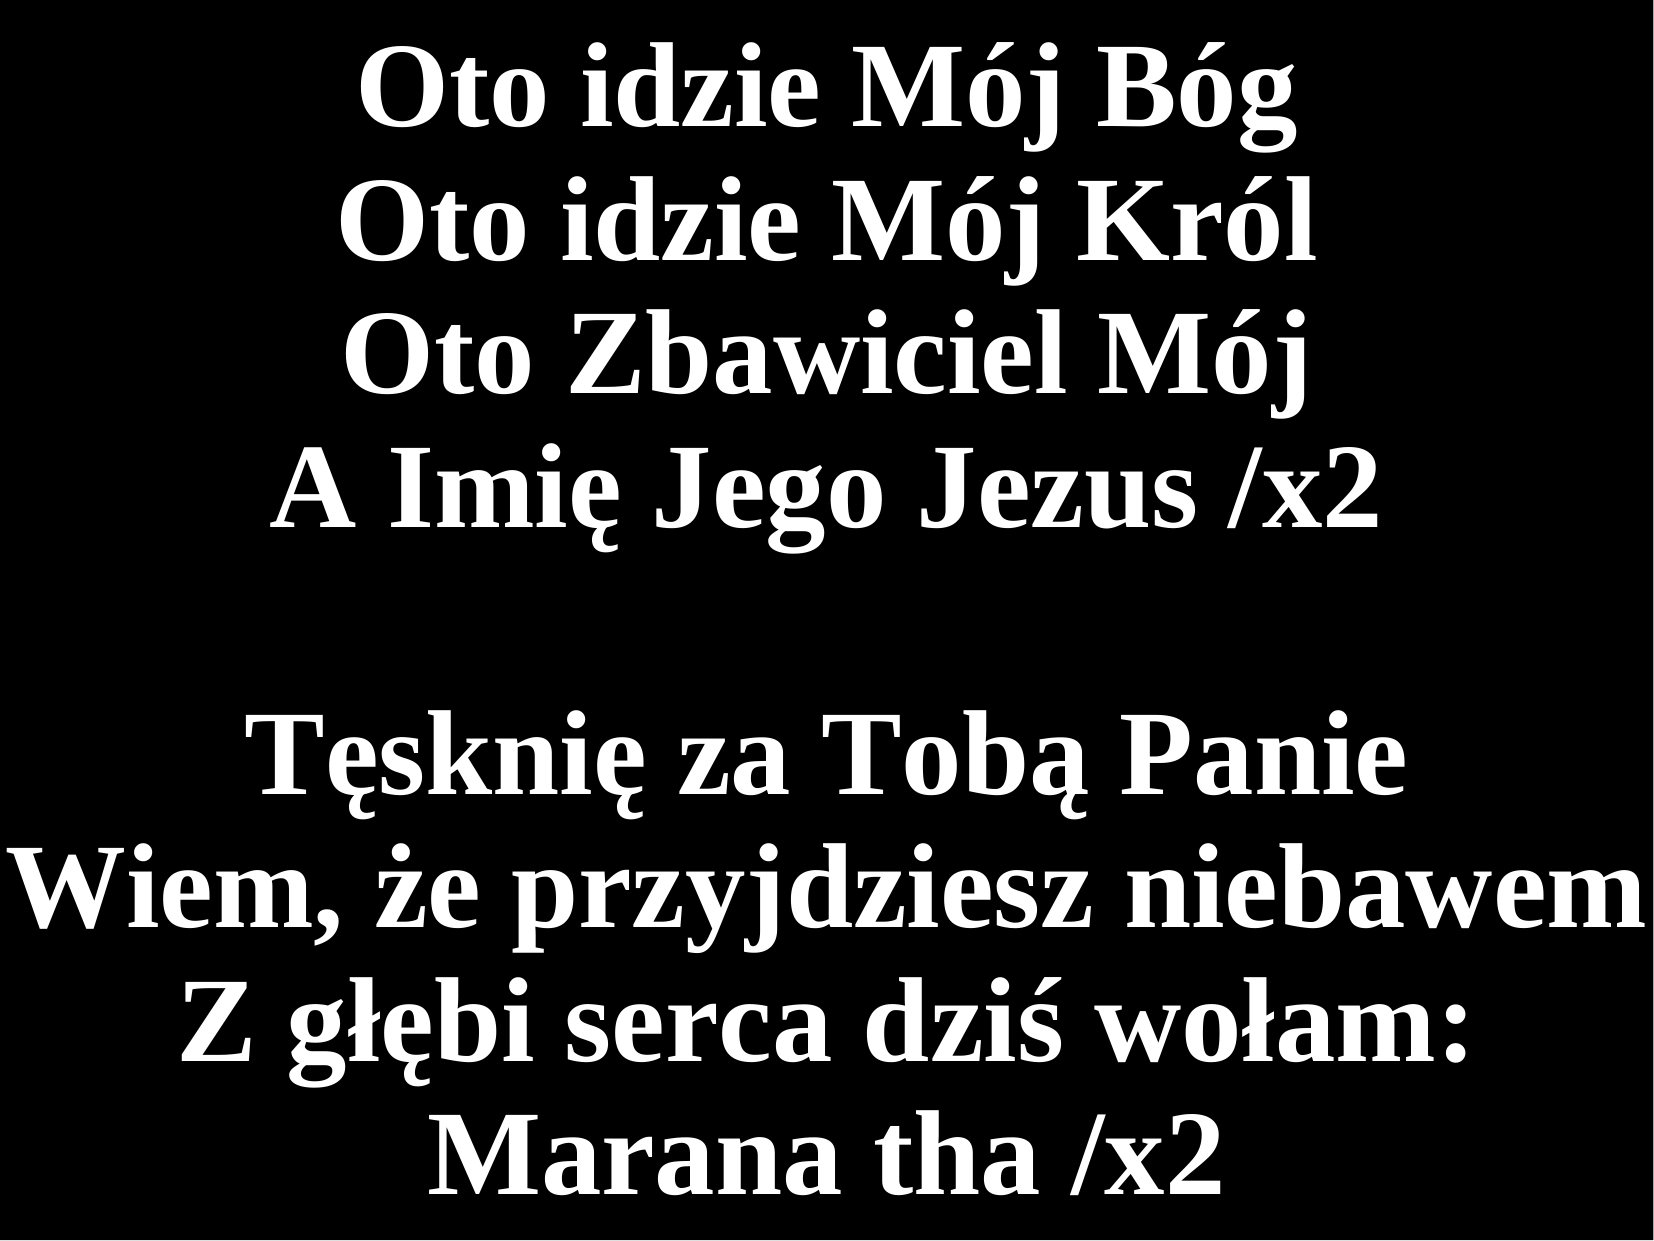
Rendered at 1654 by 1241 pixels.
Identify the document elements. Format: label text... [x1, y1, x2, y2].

title Oto idzie Mój Bóg Oto idzie Mój Król Oto Zbawiciel Mój A Imię Jego Jezus /x2 Tęsknię za Tobą Panie Wiem, że przyjdziesz niebawem Z głębi serca dziś wołam: Marana tha /x2 [0, 0, 1654, 1241]
